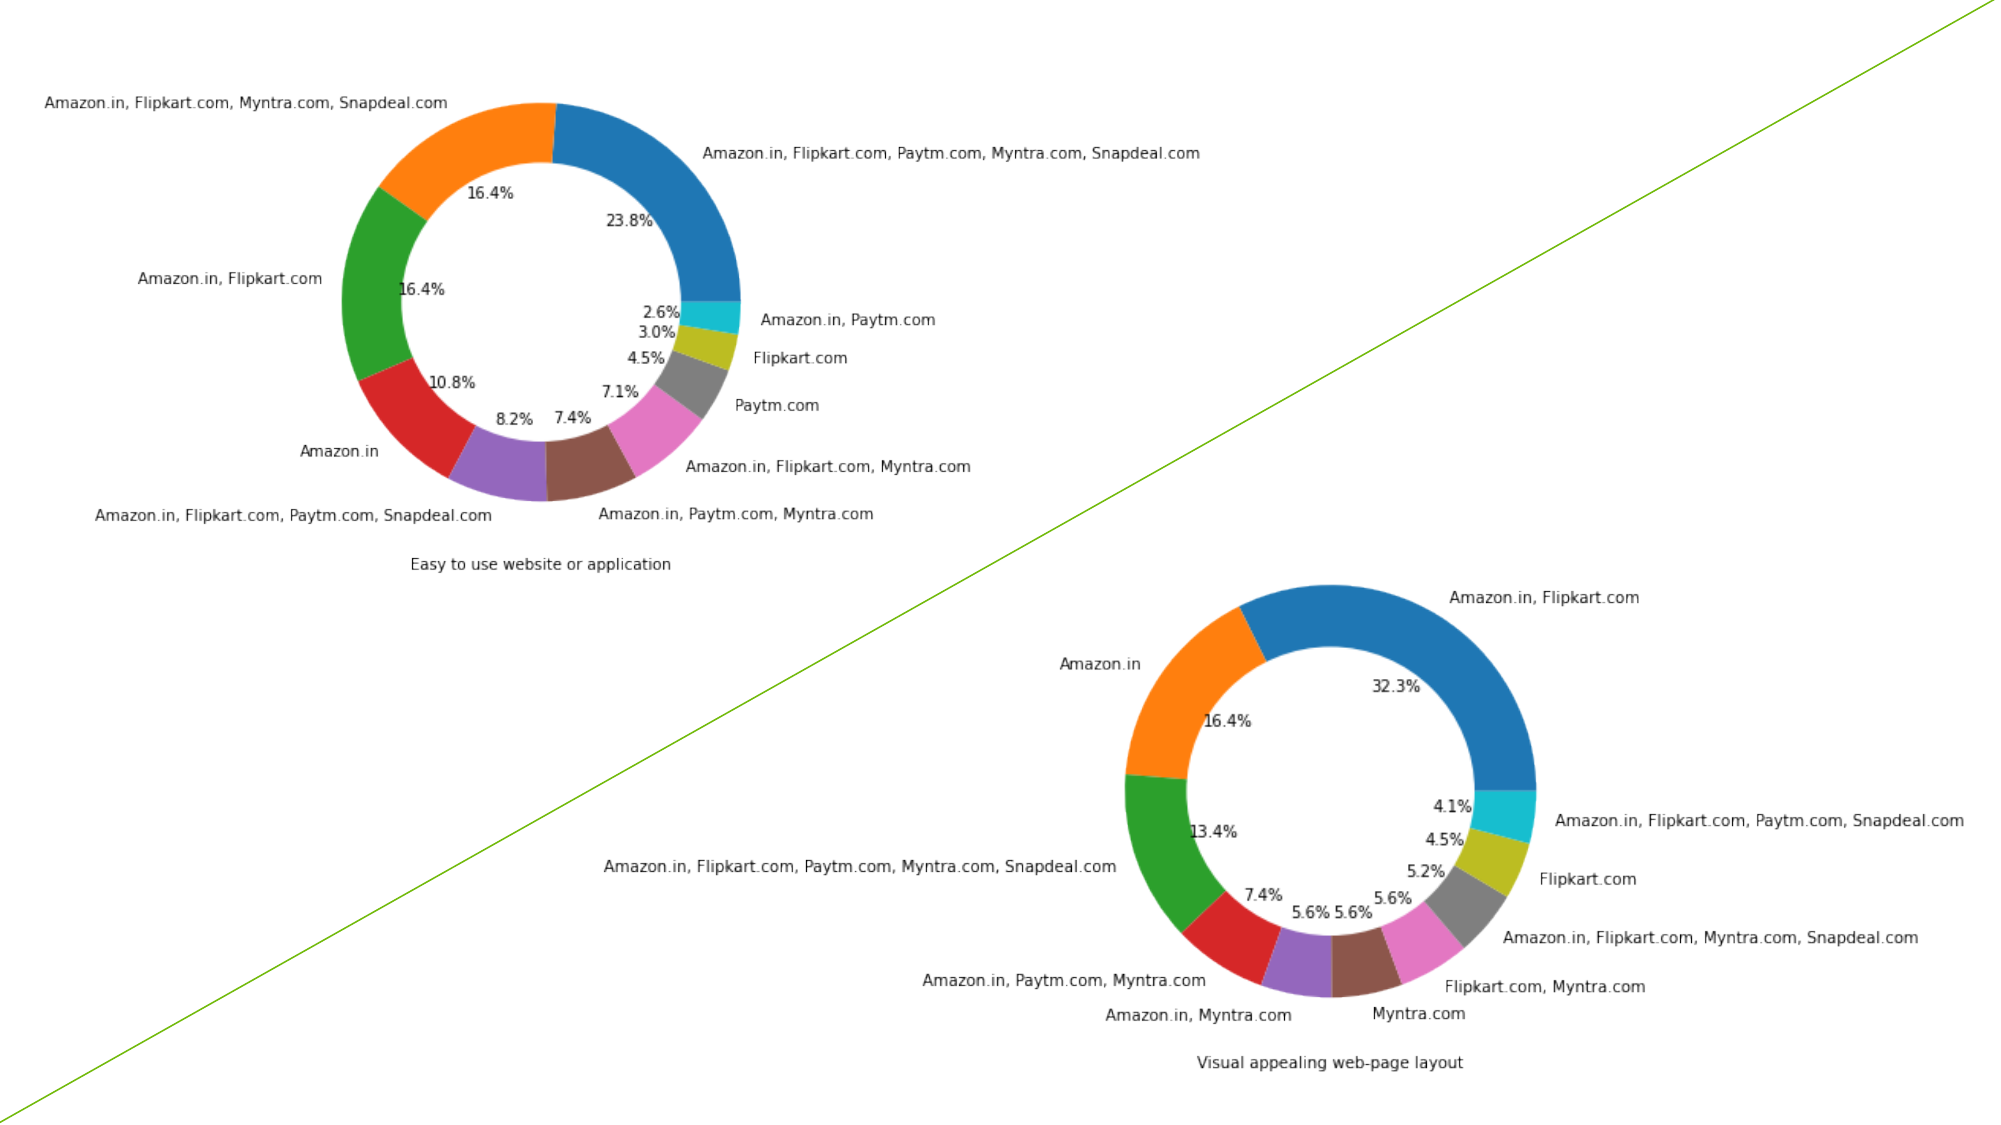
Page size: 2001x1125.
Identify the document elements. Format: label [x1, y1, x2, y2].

picture [34, 43, 1211, 787]
picture [593, 442, 1975, 1083]
